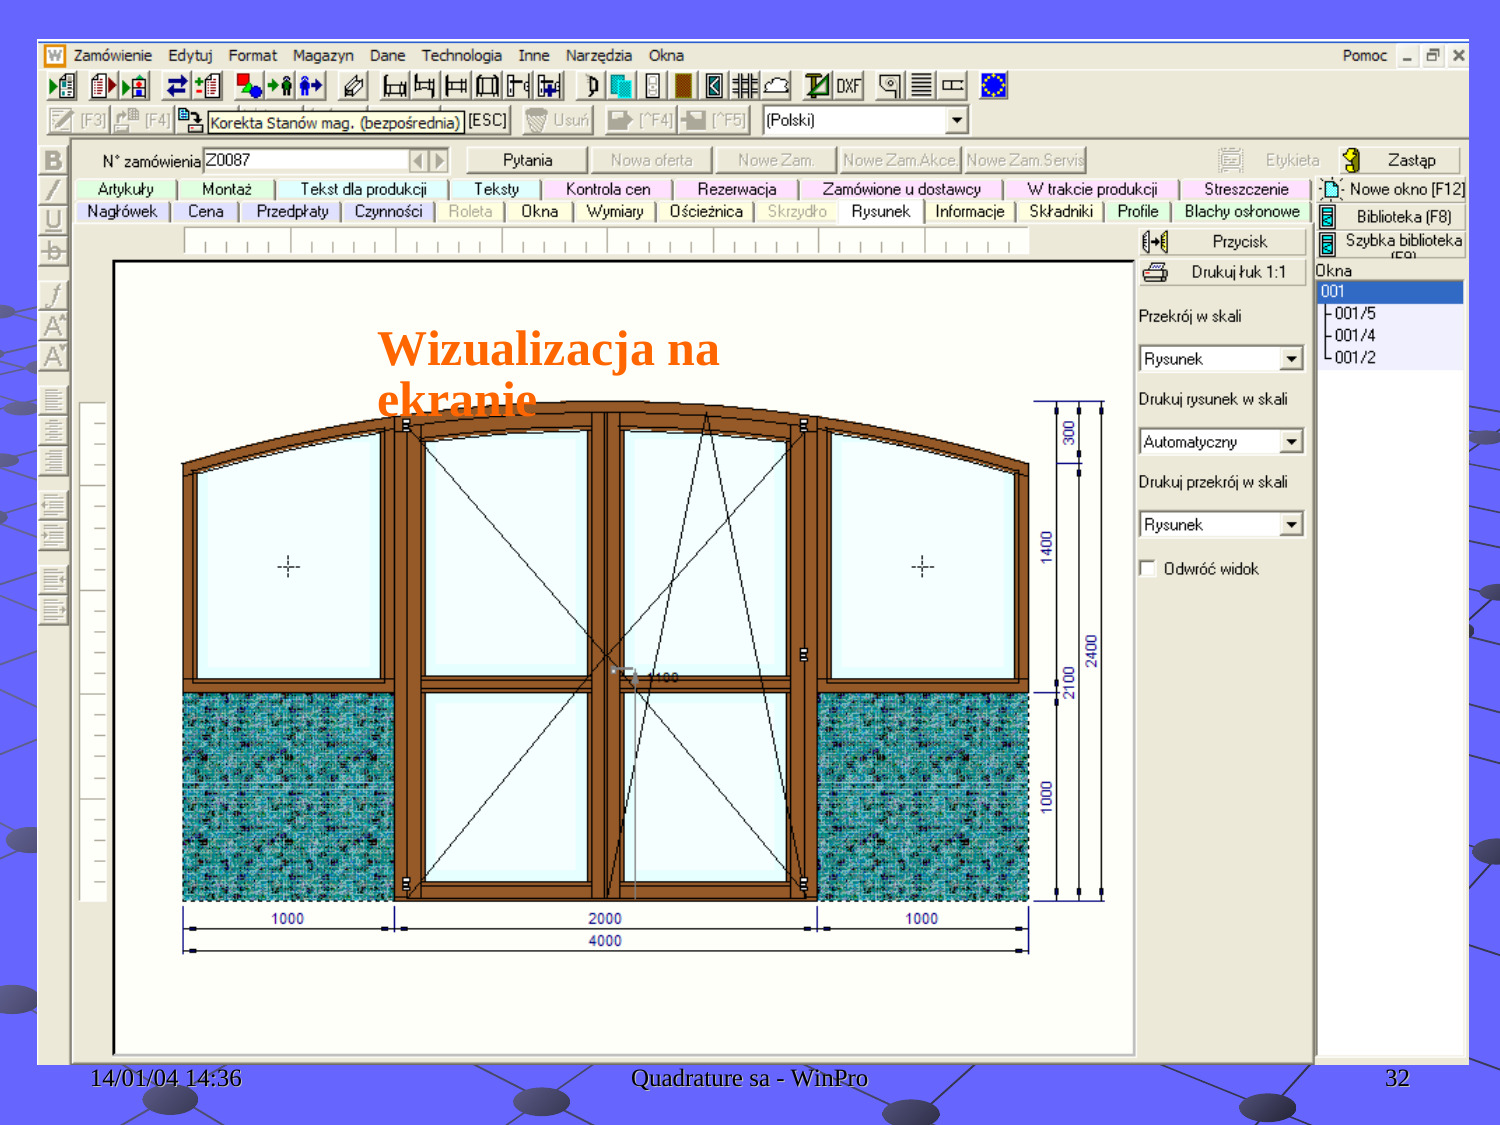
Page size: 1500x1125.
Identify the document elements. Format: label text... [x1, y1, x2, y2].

picture [37, 39, 1469, 1065]
text_box Wizualizacja na ekranie [377, 324, 852, 428]
